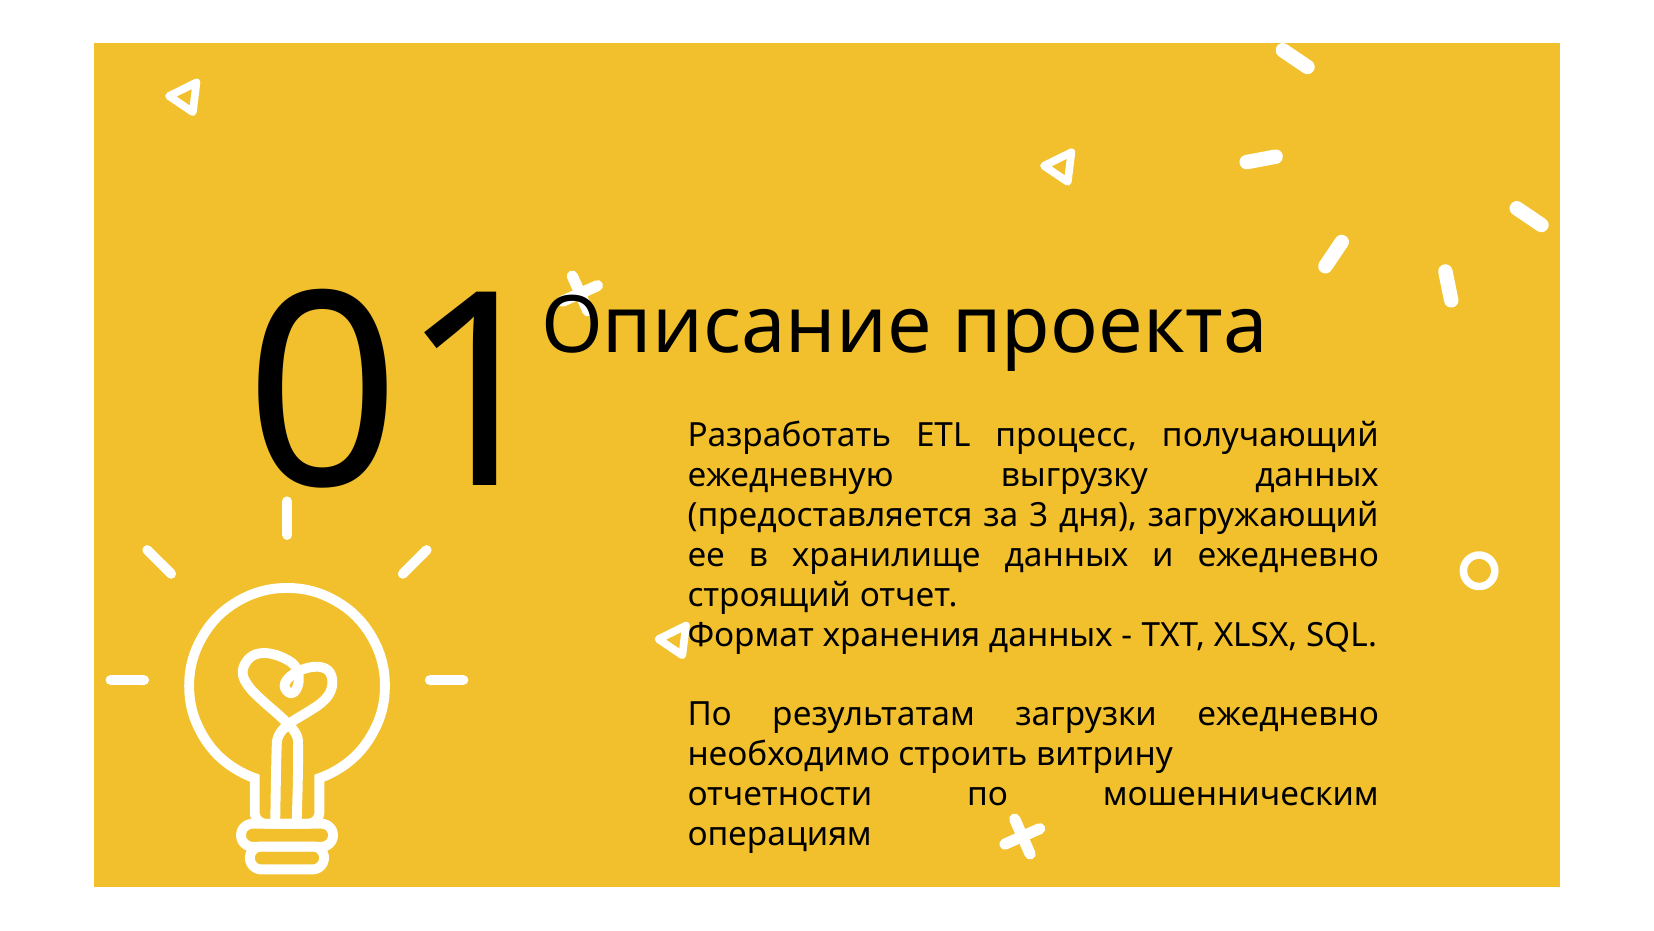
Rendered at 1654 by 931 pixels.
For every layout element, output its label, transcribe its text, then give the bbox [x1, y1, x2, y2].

title Описание проекта [591, 228, 1359, 414]
text_box Разработать ETL процесс, получающий ежедневную выгрузку данных (предоставляется за 3 дня), загружающий ее в хранилище данных и ежедневно строящий отчет. Формат хранения данных - TXT, XLSX, SQL. По результатам загрузки ежедневно необходимо строить витрину отчетности по мошенническим операциям [687, 413, 1397, 827]
title 01 [245, 192, 591, 562]
